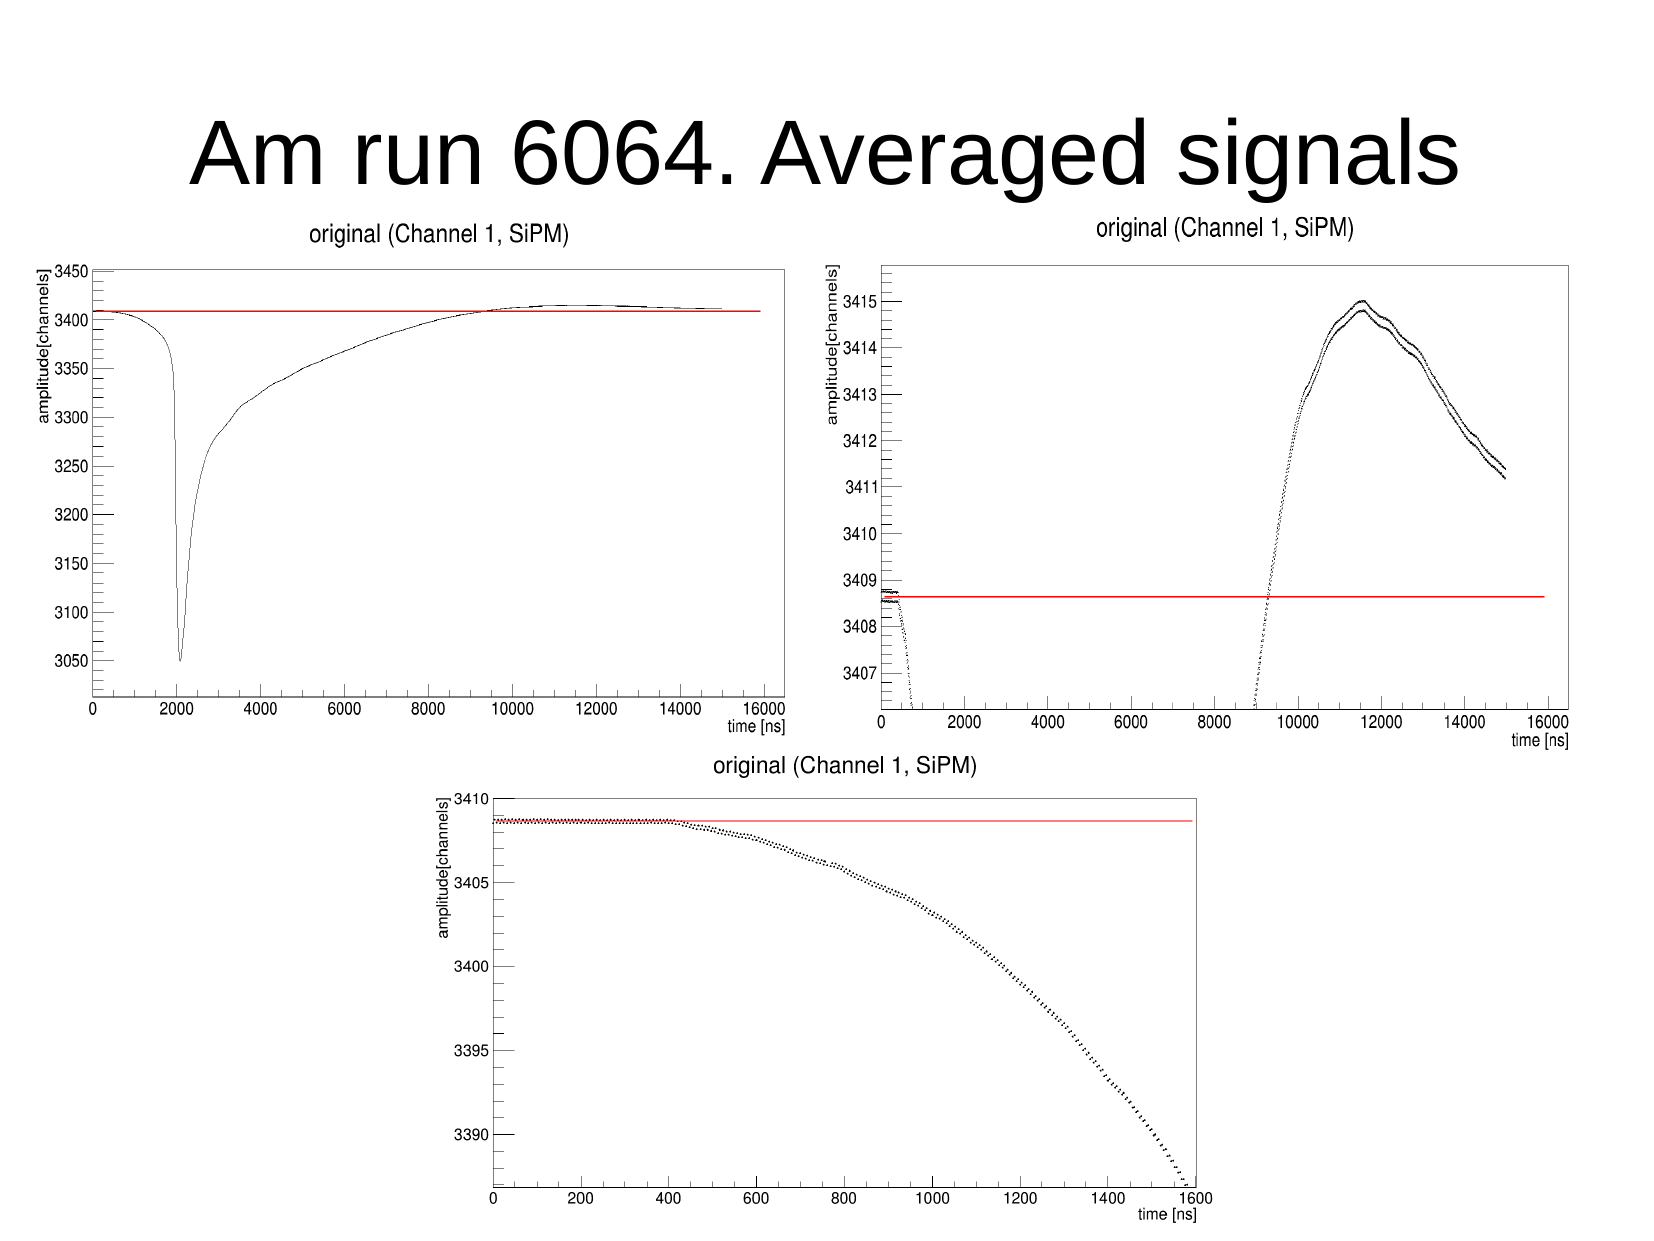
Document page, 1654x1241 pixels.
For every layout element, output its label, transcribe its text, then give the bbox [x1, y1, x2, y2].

picture [6, 209, 1654, 1236]
title Am run 6064. Averaged signals [82, 49, 1571, 216]
